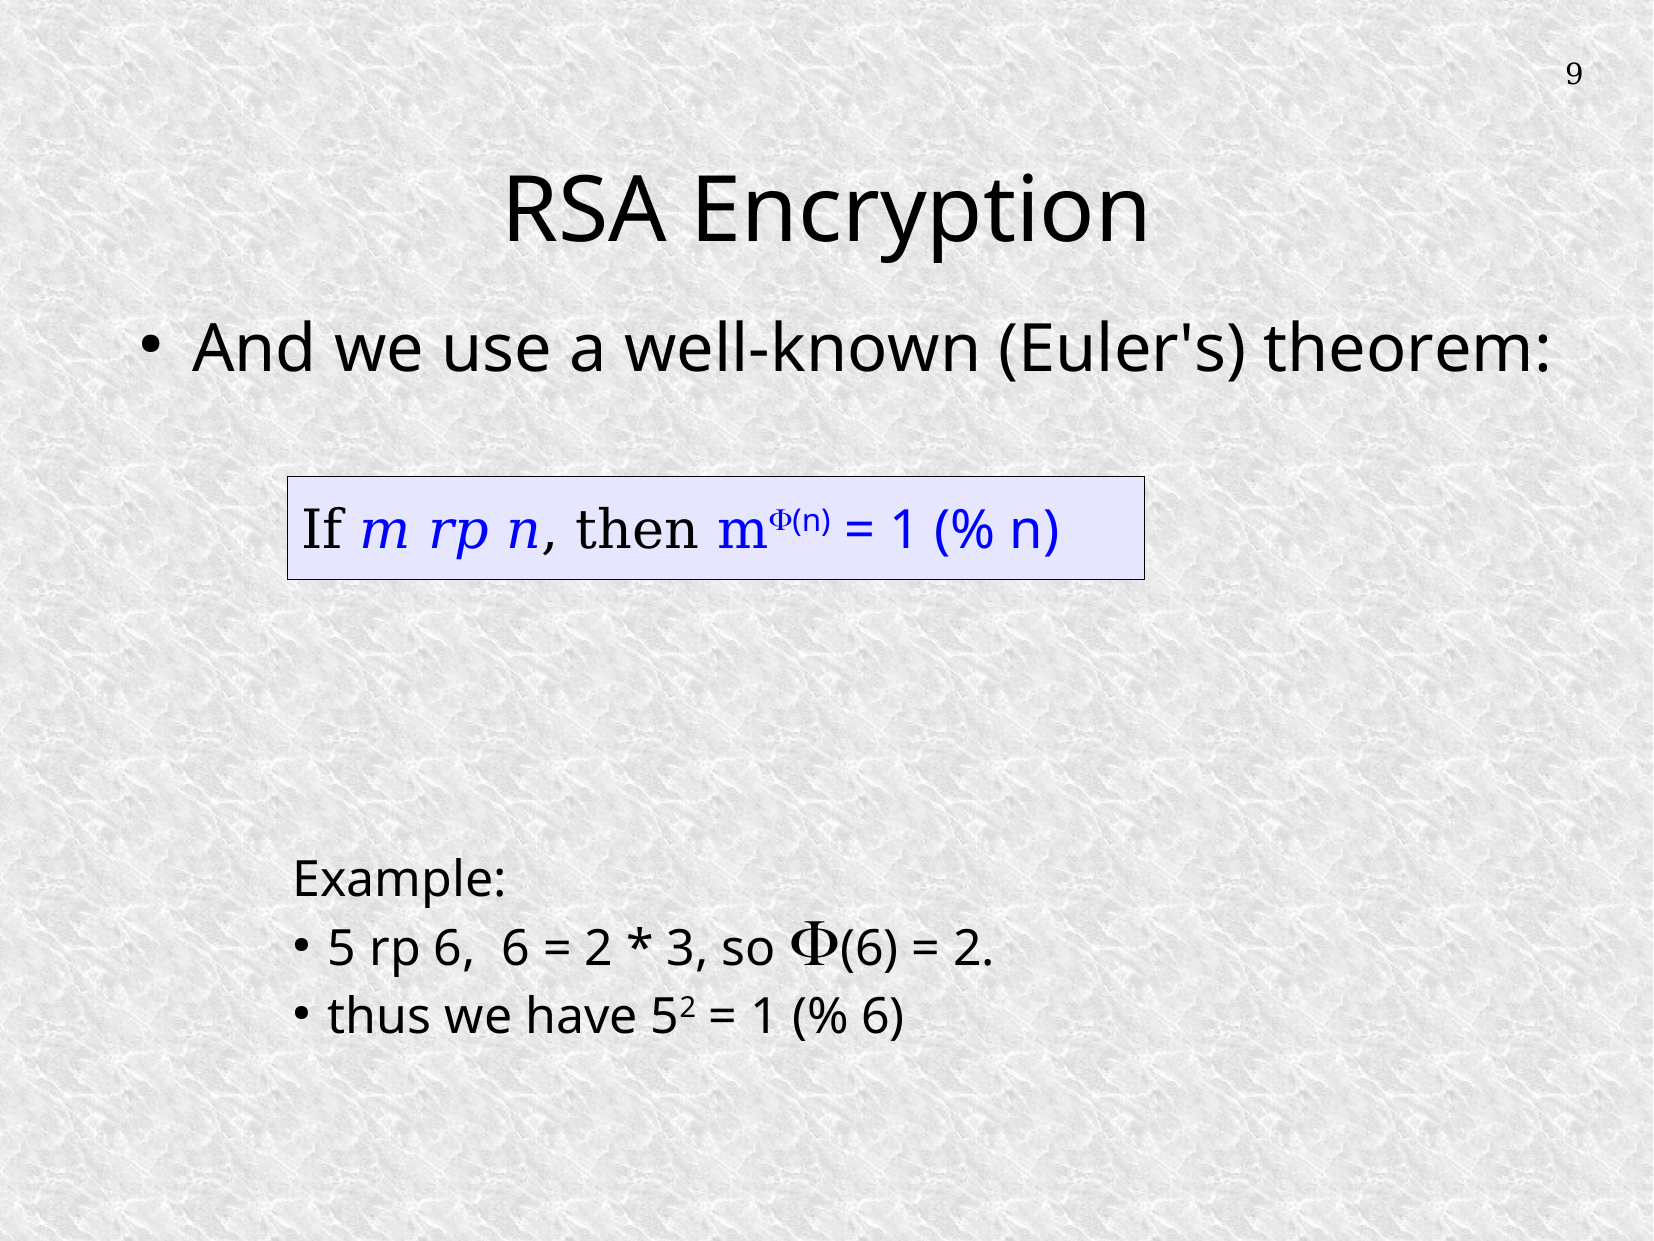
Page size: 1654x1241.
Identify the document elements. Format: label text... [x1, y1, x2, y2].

text_box If m rp n, then mF(n) = 1 (% n) [301, 490, 1115, 578]
list And we use a well-known (Euler's) theorem: [121, 300, 1589, 1142]
picture [0, 0, 1654, 1241]
title RSA Encryption [121, 102, 1533, 300]
text_box Example: 5 rp 6, 6 = 2 * 3, so F(6) = 2. thus we have 52 = 1 (% 6) [186, 843, 1345, 1047]
